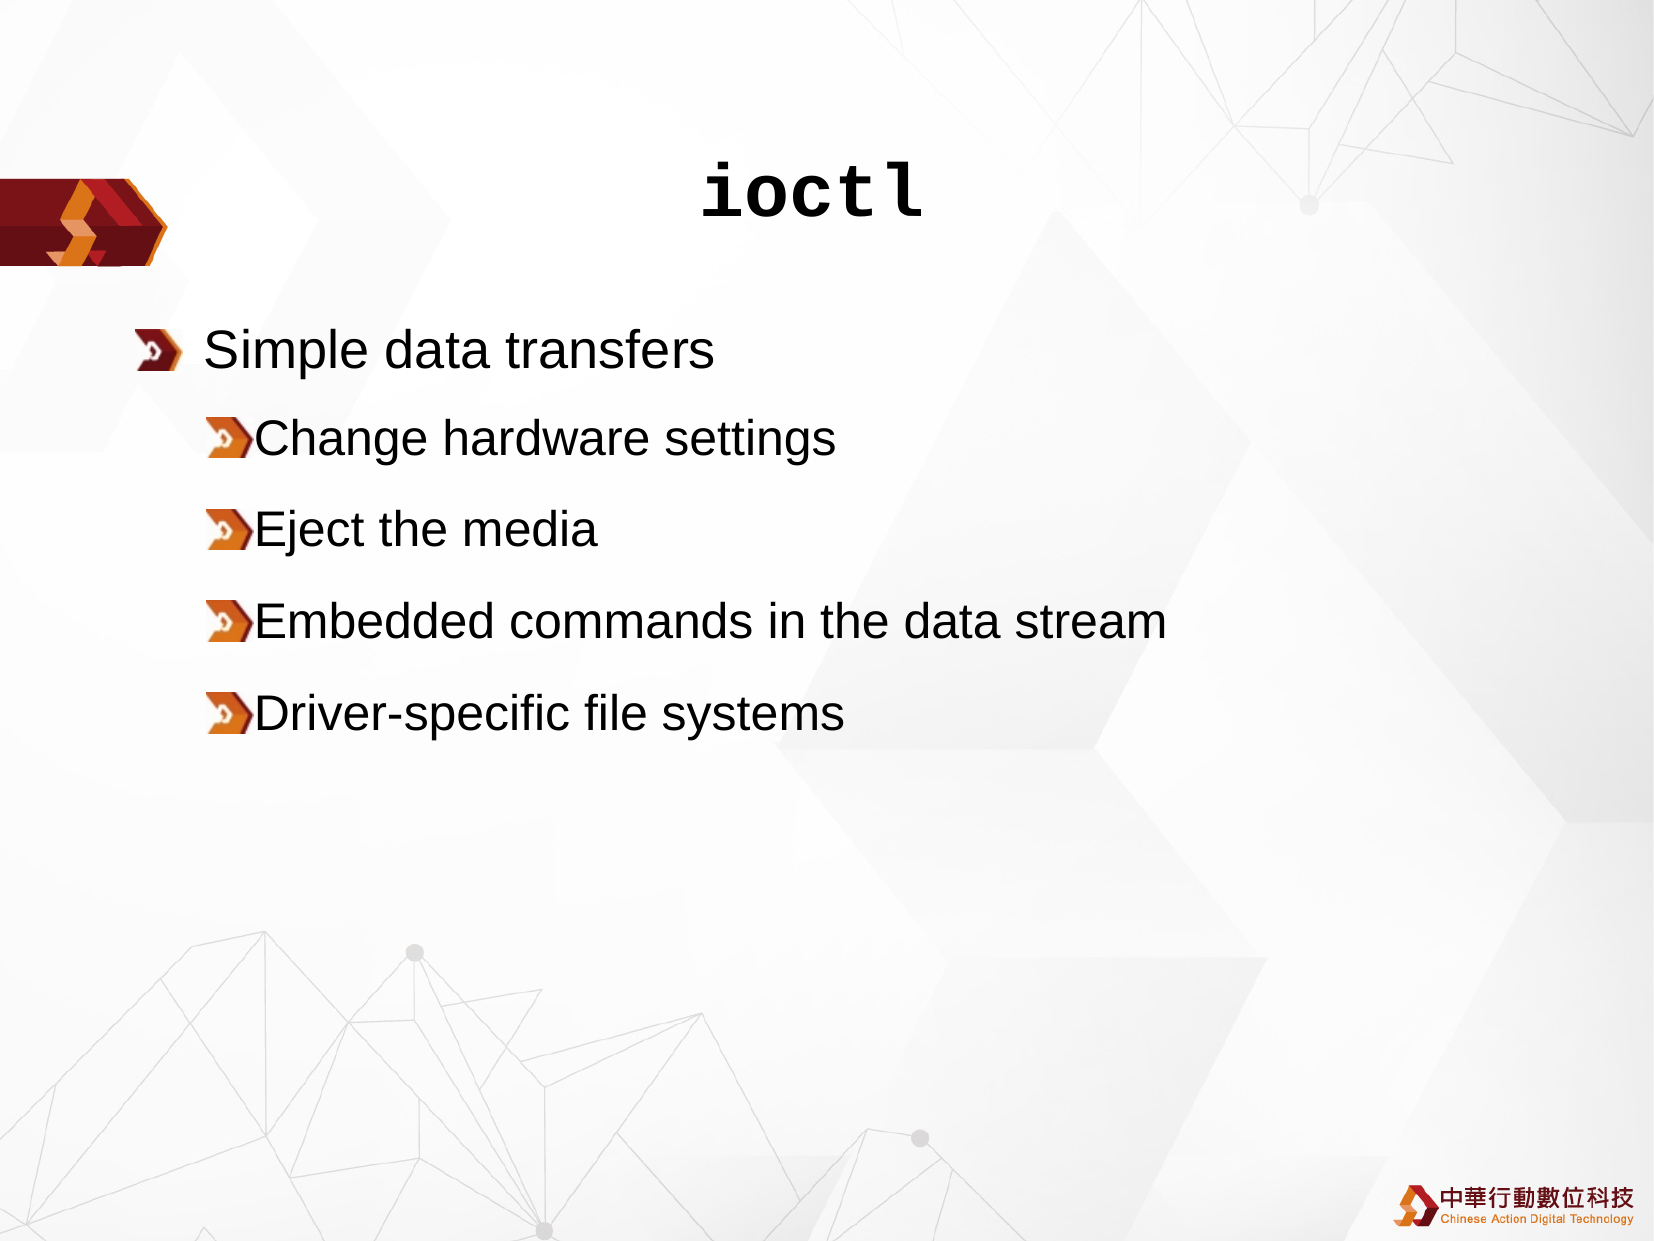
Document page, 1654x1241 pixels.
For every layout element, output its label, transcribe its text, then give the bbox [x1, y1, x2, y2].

list Simple data transfers Change hardware settings Eject the media Embedded commands in the data stream Driver-specific file systems [118, 319, 1571, 1040]
picture [0, 0, 1654, 1241]
title ioctl [118, 112, 1506, 281]
